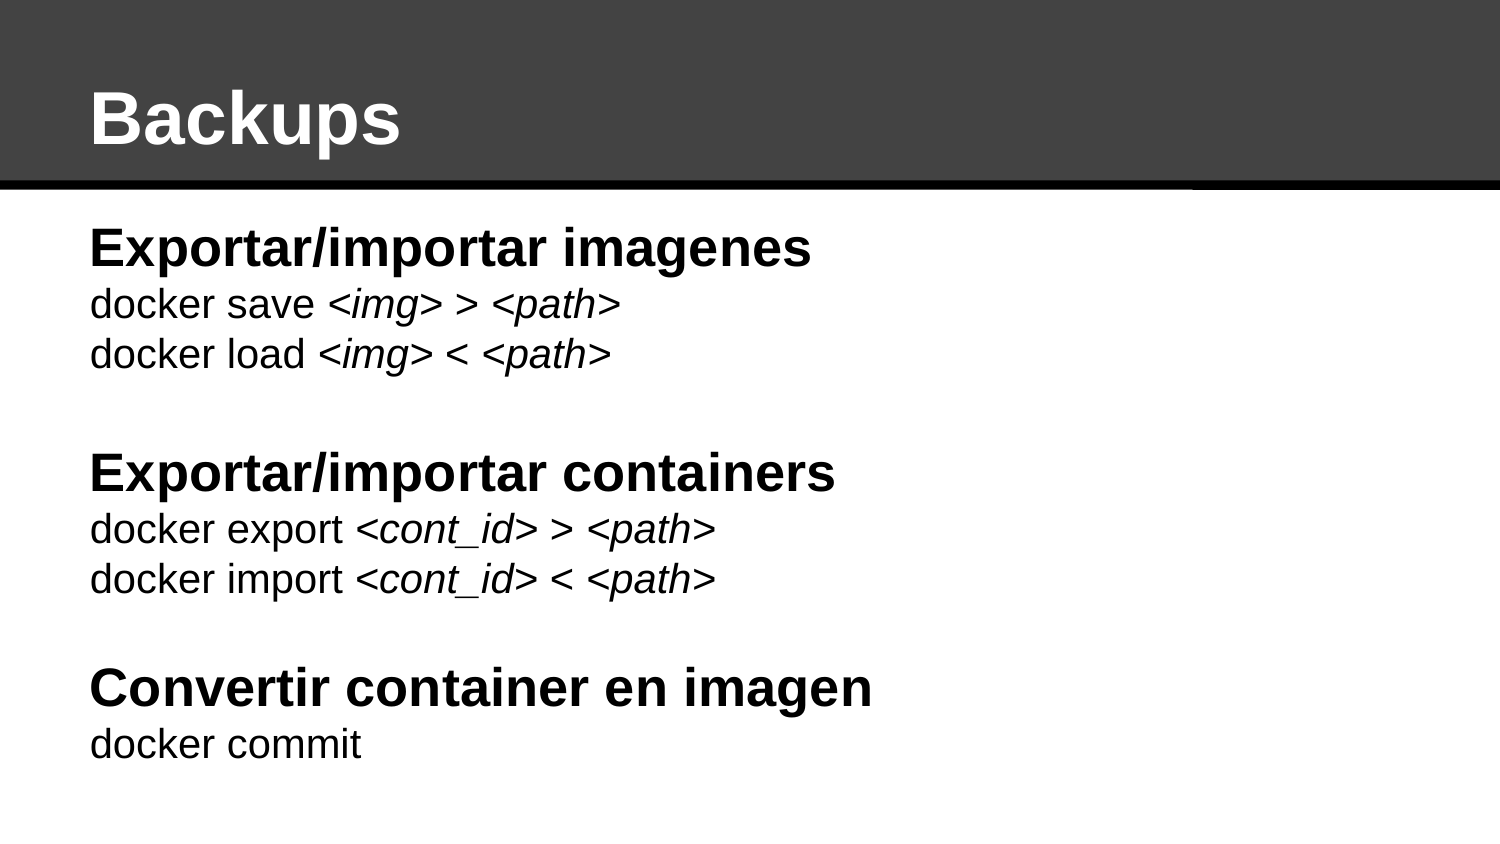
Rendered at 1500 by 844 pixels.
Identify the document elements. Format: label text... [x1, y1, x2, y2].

text_box Backups [75, 33, 1425, 175]
text_box Exportar/importar imagenes docker save <img> > <path> docker load <img> < <path> ​Exportar/importar containers docker export <cont_id> > <path> docker import <cont_id> < <path> Convertir container en imagen docker commit [75, 196, 1425, 808]
